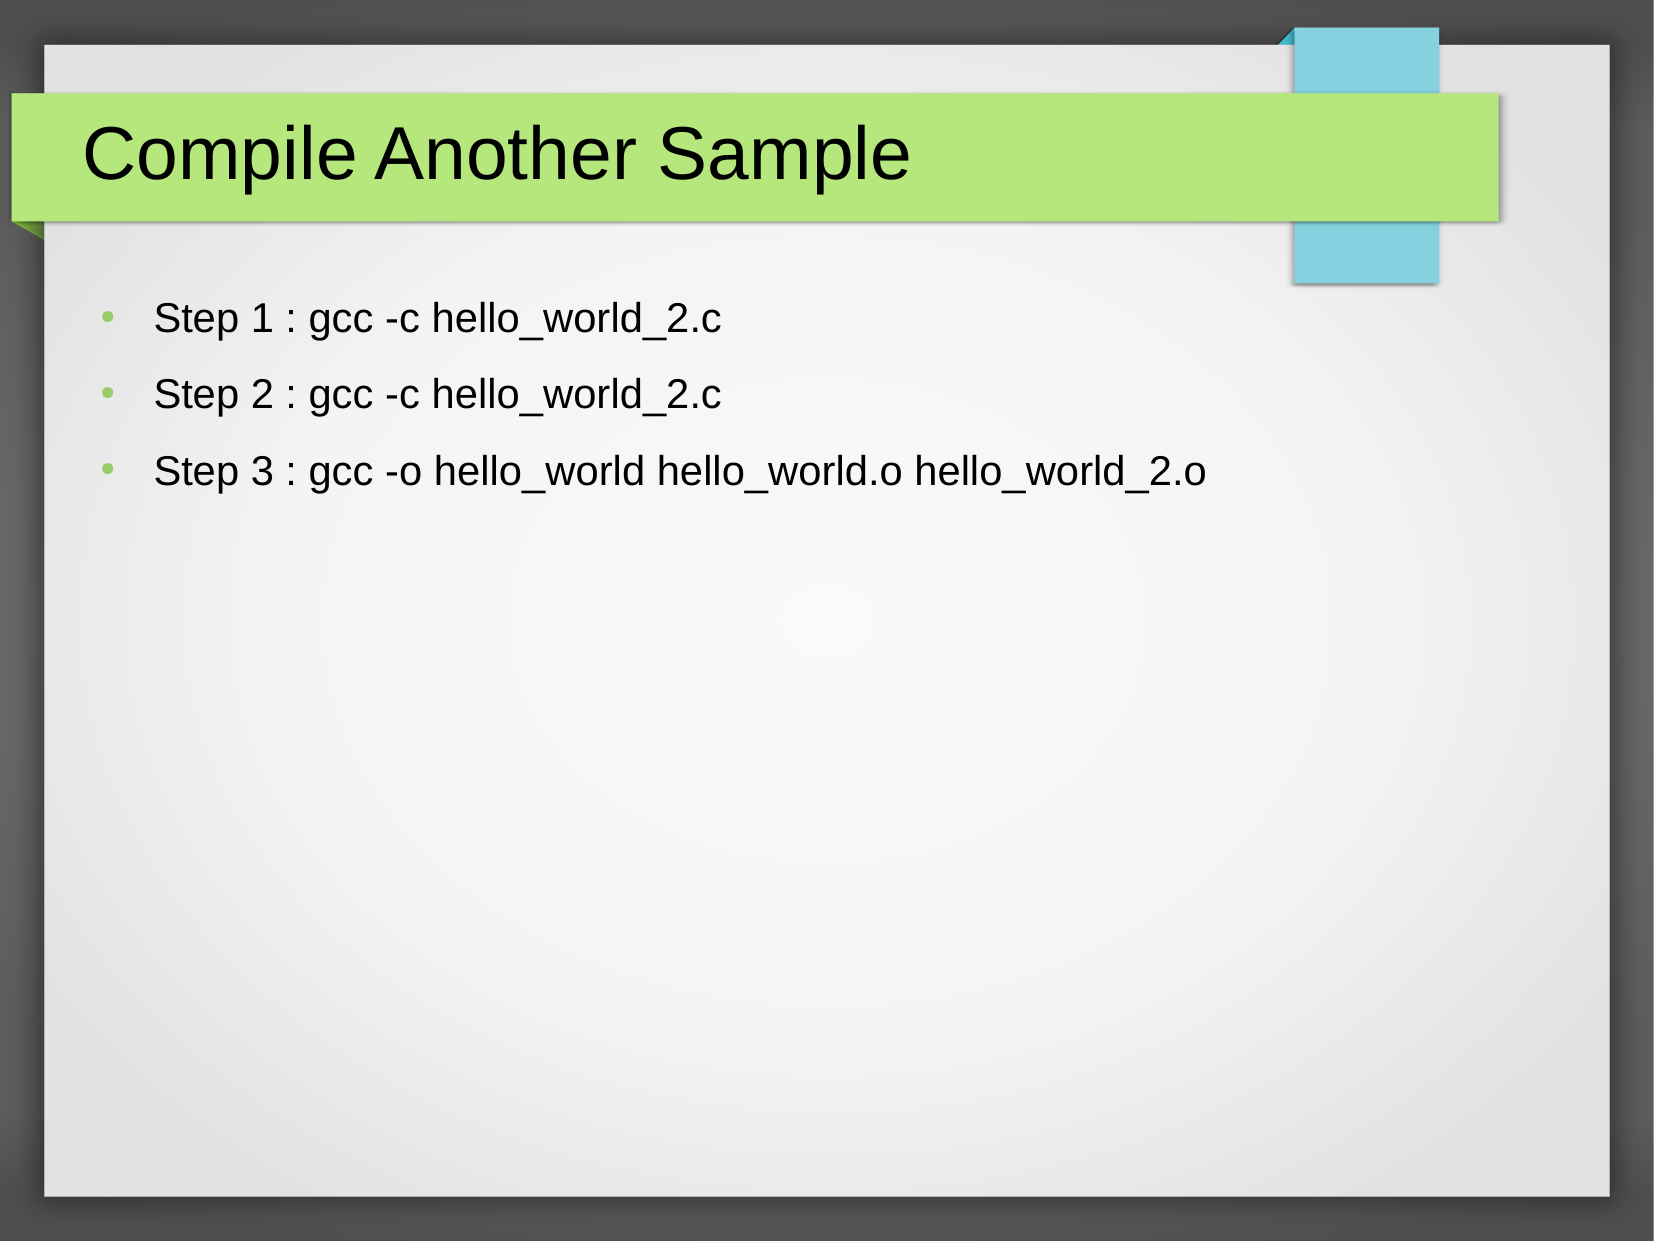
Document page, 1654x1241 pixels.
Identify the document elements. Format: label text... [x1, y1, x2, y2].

picture [0, 0, 1654, 1241]
list Step 1 : gcc -c hello_world_2.c Step 2 : gcc -c hello_world_2.c Step 3 : gcc -o hello_world hello_world.o hello_world_2.o [82, 295, 1571, 1015]
title Compile Another Sample [82, 94, 1264, 213]
